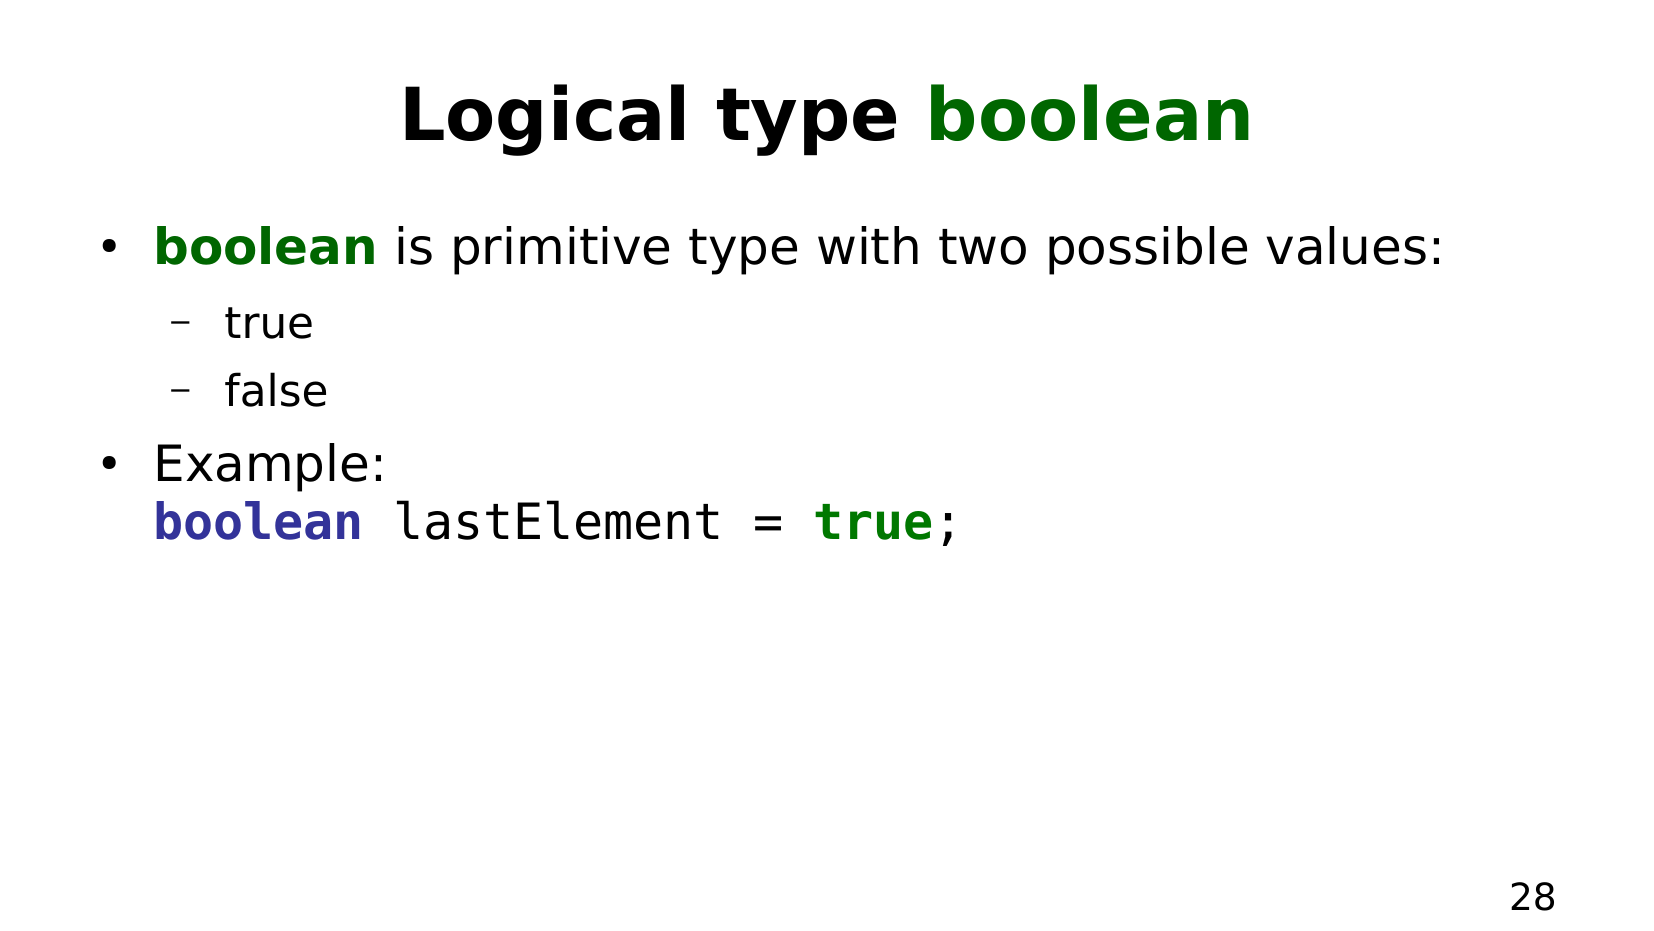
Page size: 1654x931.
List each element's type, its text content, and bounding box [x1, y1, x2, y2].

list boolean is primitive type with two possible values: true false Example: boolean lastElement = true; [82, 217, 1538, 758]
title Logical type boolean [82, 37, 1571, 193]
